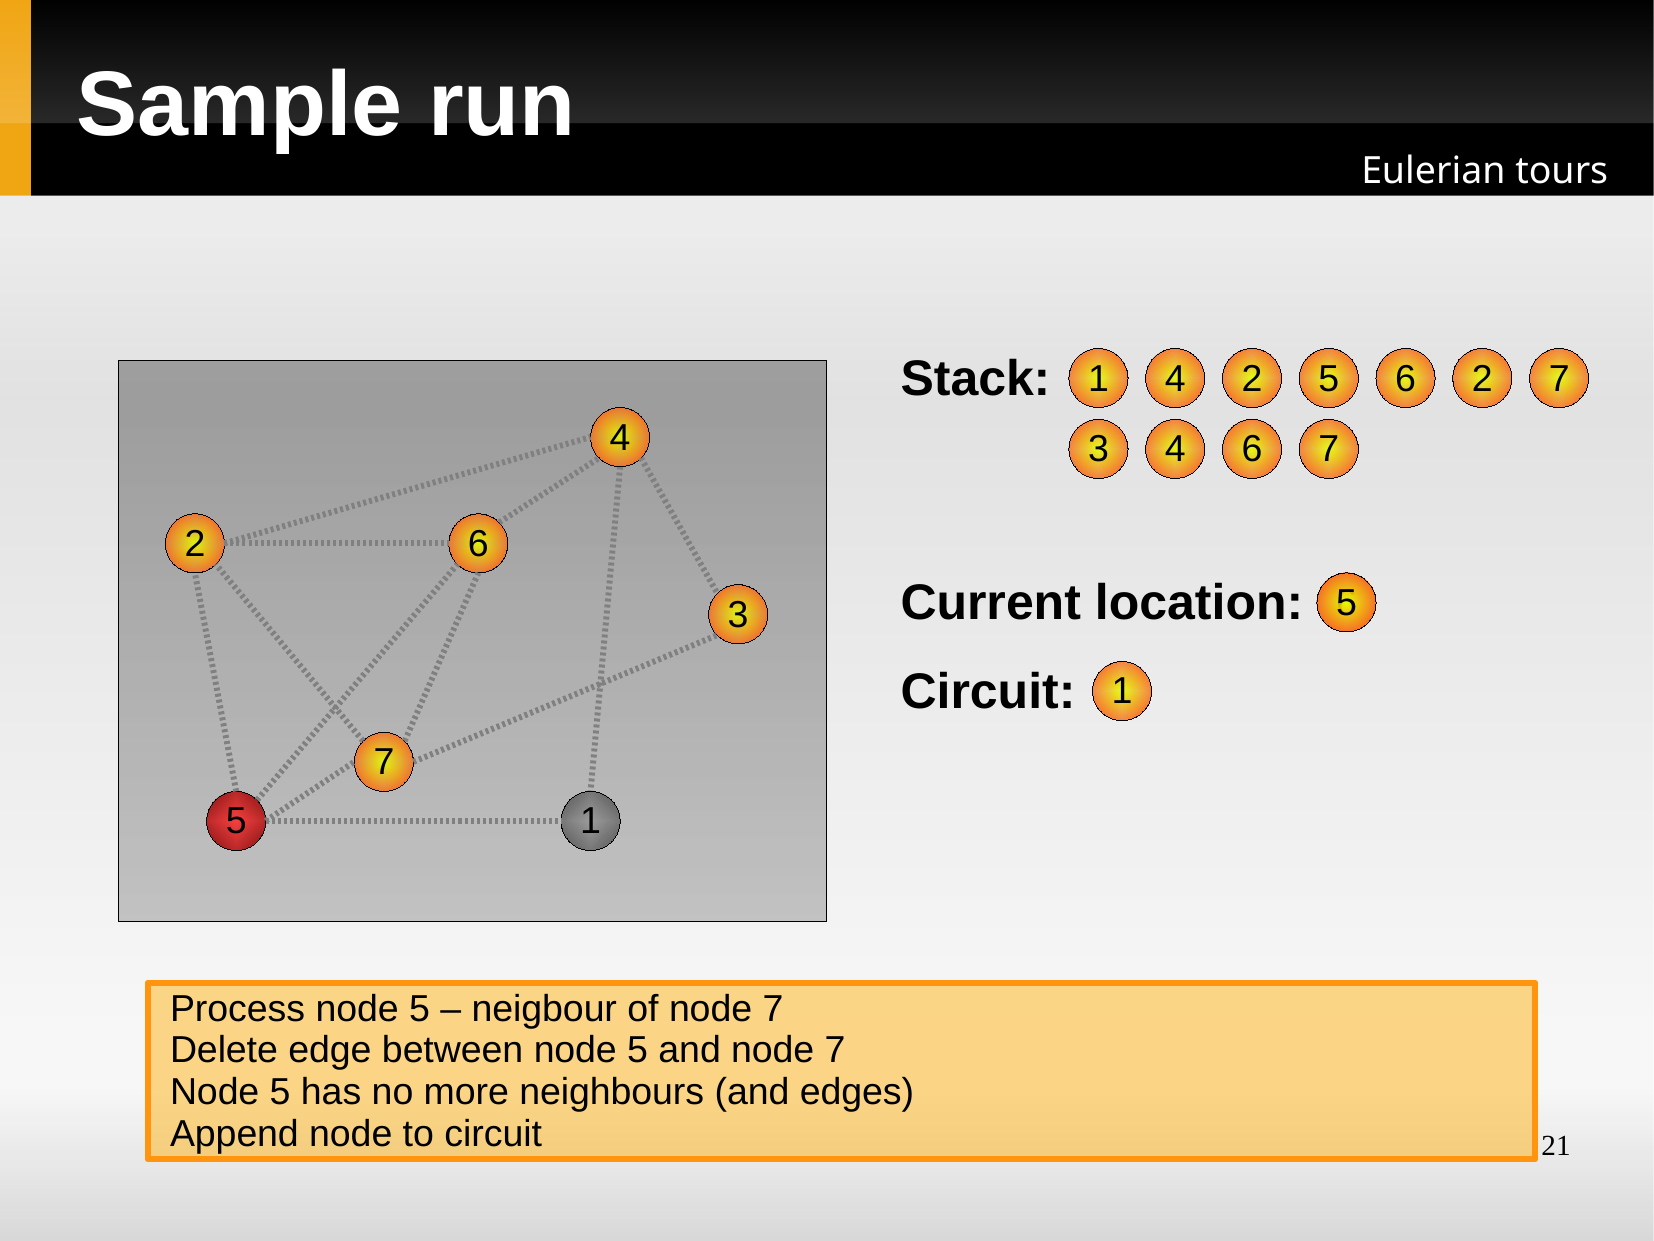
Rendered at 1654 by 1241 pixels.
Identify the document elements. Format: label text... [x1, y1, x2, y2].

text_box 5 [1316, 572, 1377, 632]
text_box 7 [1299, 419, 1359, 479]
text_box Circuit: [885, 655, 1093, 727]
text_box 3 [1068, 419, 1129, 479]
text_box 2 [165, 513, 225, 573]
text_box 7 [354, 732, 414, 792]
text_box [118, 360, 827, 922]
text_box Stack: [885, 342, 1123, 414]
title Sample run [76, 0, 1565, 208]
text_box 6 [448, 513, 508, 573]
text_box 5 [1299, 348, 1359, 408]
text_box 5 [206, 791, 266, 851]
text_box 6 [1375, 348, 1436, 408]
text_box 1 [561, 791, 621, 851]
text_box 4 [1145, 348, 1205, 408]
picture [0, 0, 1654, 1241]
text_box 7 [1529, 348, 1589, 408]
text_box Current location: [885, 567, 1359, 638]
text_box 2 [1222, 348, 1282, 408]
text_box 1 [1068, 348, 1129, 408]
text_box 4 [1145, 419, 1205, 479]
text_box Process node 5 – neigbour of node 7 Delete edge between node 5 and node 7 Node 5 has no more neighbours (and edges) Append node to circuit [147, 982, 1536, 1160]
text_box 1 [1092, 661, 1152, 721]
text_box 6 [1222, 419, 1282, 479]
text_box 4 [590, 407, 650, 467]
text_box 3 [708, 584, 768, 644]
text_box 2 [1452, 348, 1512, 408]
